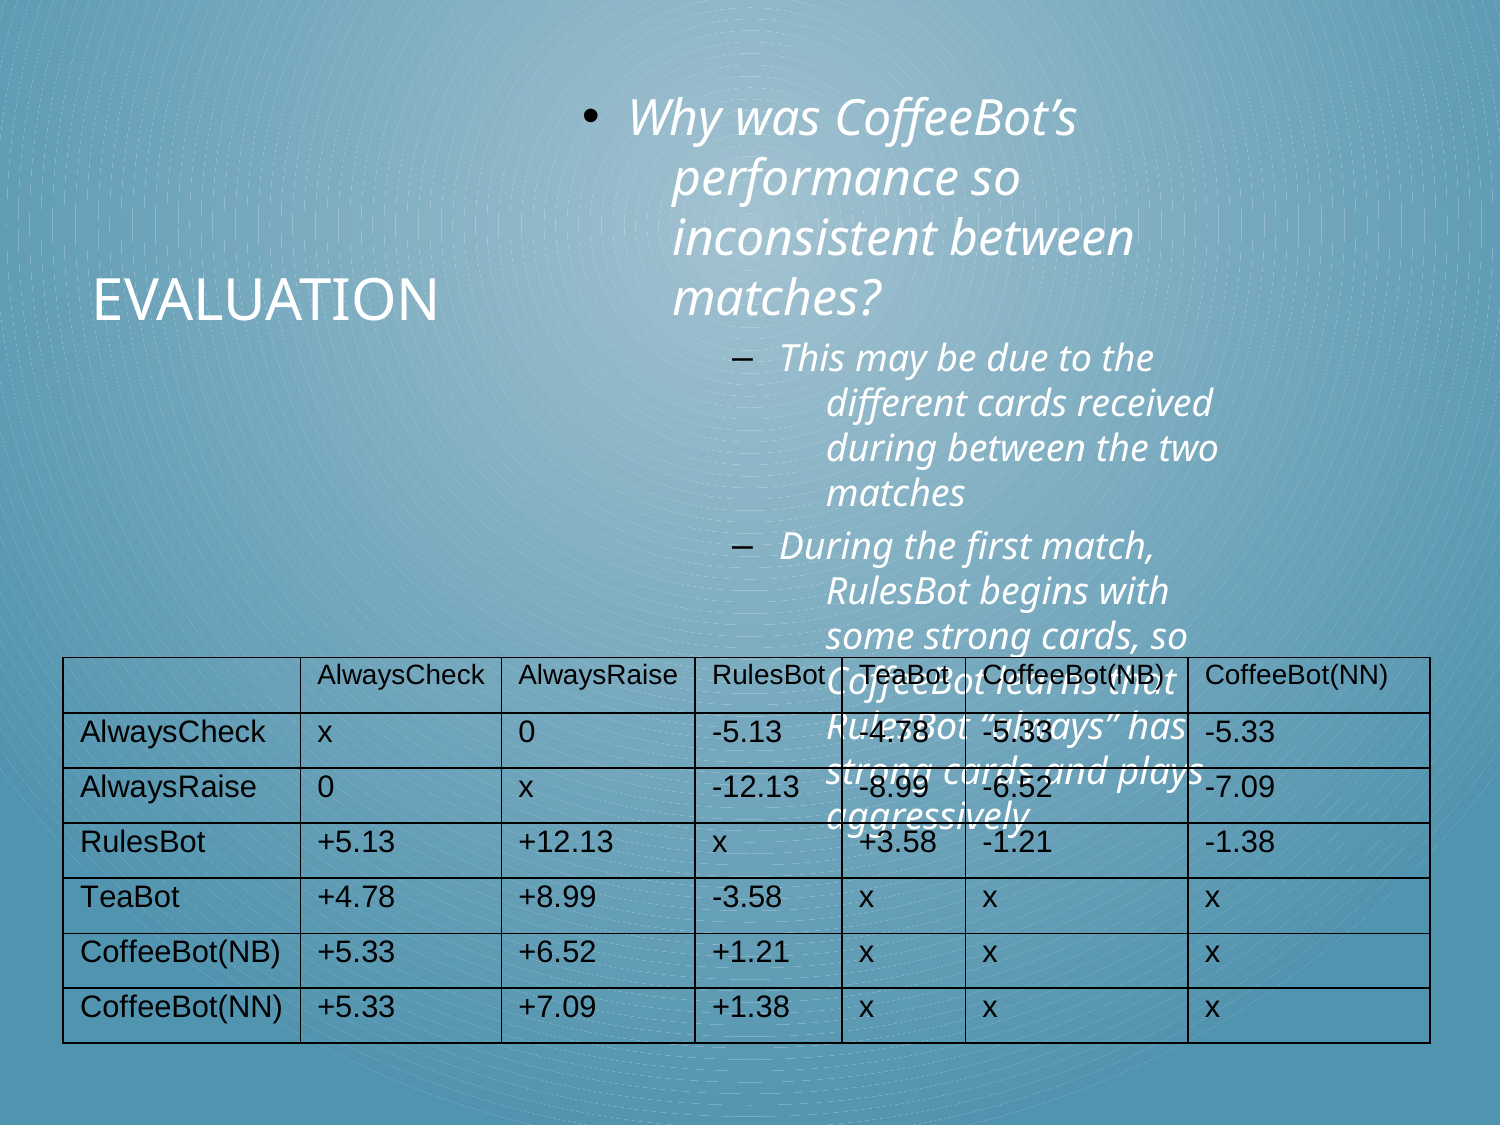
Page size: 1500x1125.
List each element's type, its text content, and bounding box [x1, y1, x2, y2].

title evaluation [76, 254, 573, 580]
chart [0, 656, 1470, 1123]
list Why was CoffeeBot’s performance so inconsistent between matches? This may be due to the different cards received during between the two matches During the first match, RulesBot begins with some strong cards, so CoffeeBot learns that RulesBot “always” has strong cards and plays aggressively [566, 78, 1261, 656]
